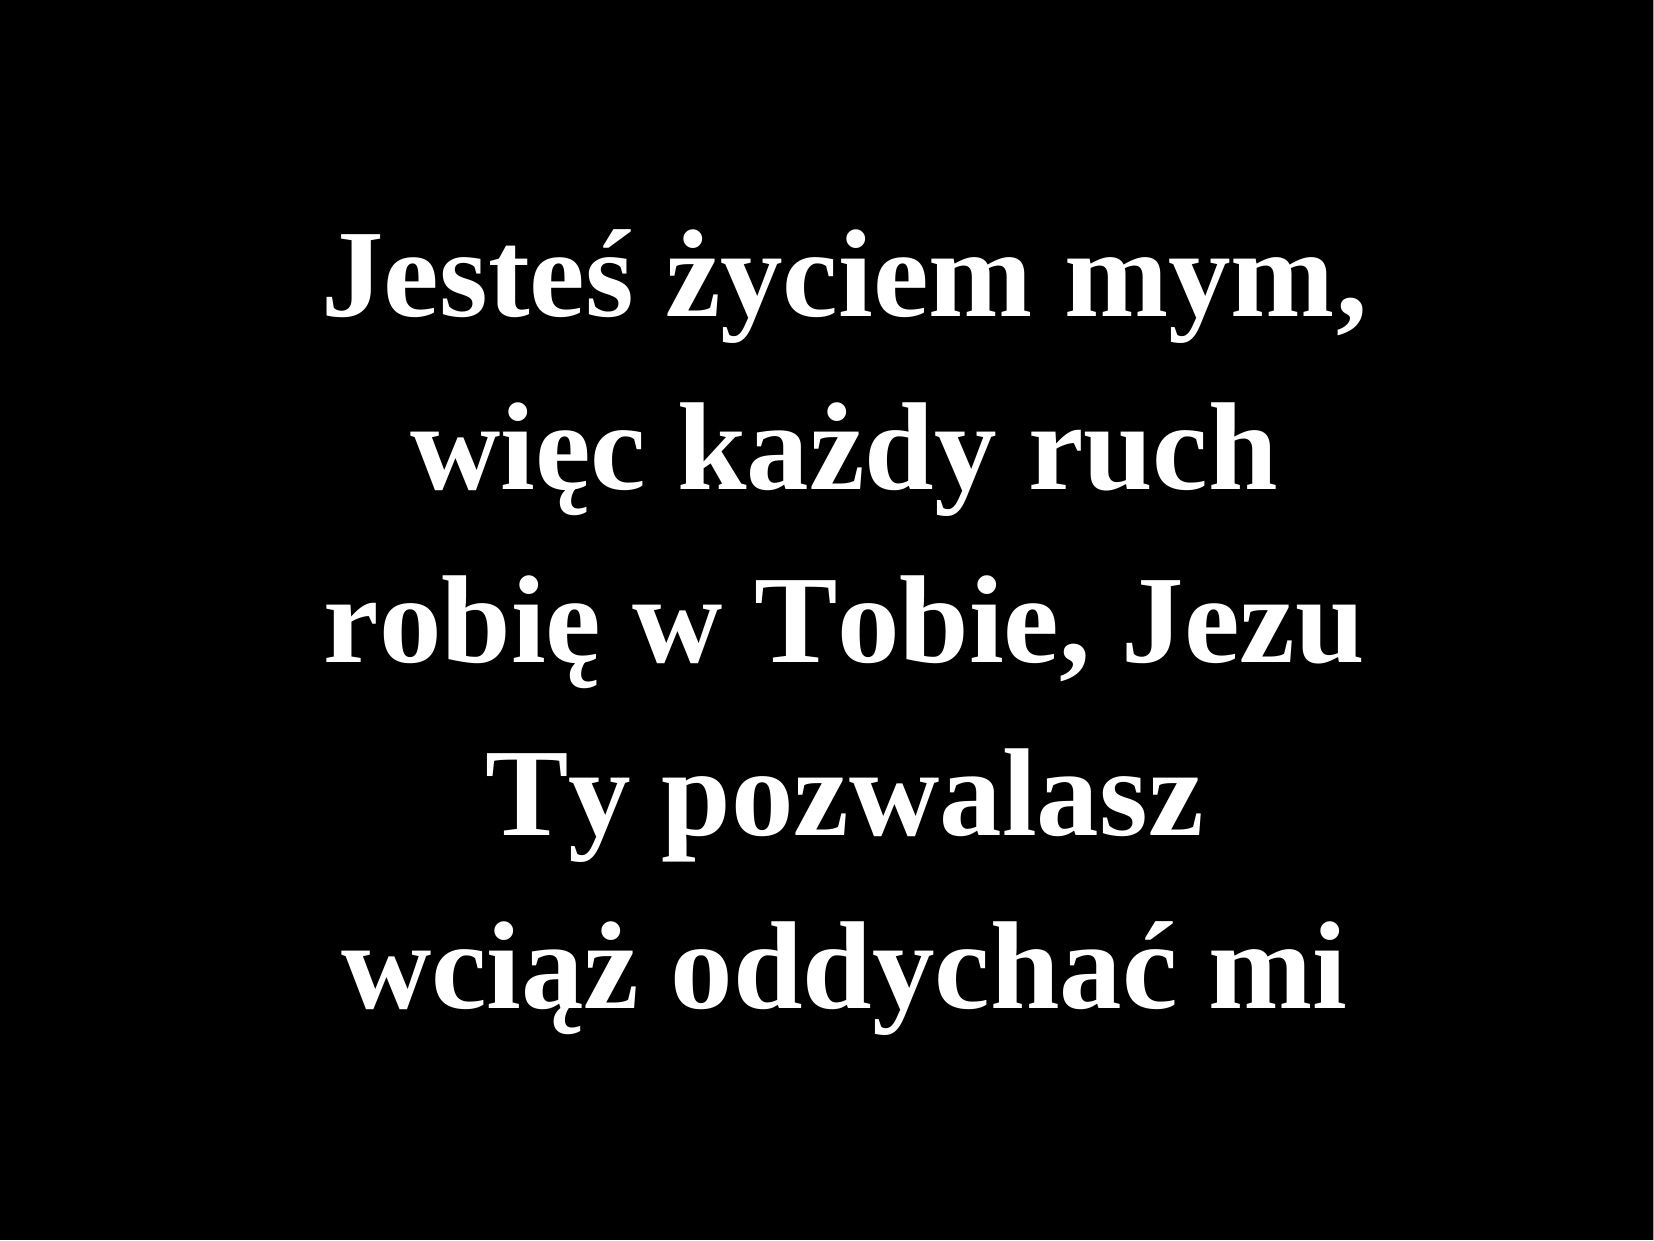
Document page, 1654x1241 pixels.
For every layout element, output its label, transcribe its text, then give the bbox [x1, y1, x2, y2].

subtitle Jesteś życiem mym, ppp więc każdy ruch ppp robię w Tobie, Jezu ppp Ty pozwalasz ppp wciąż oddychać mi [0, 0, 1654, 1241]
